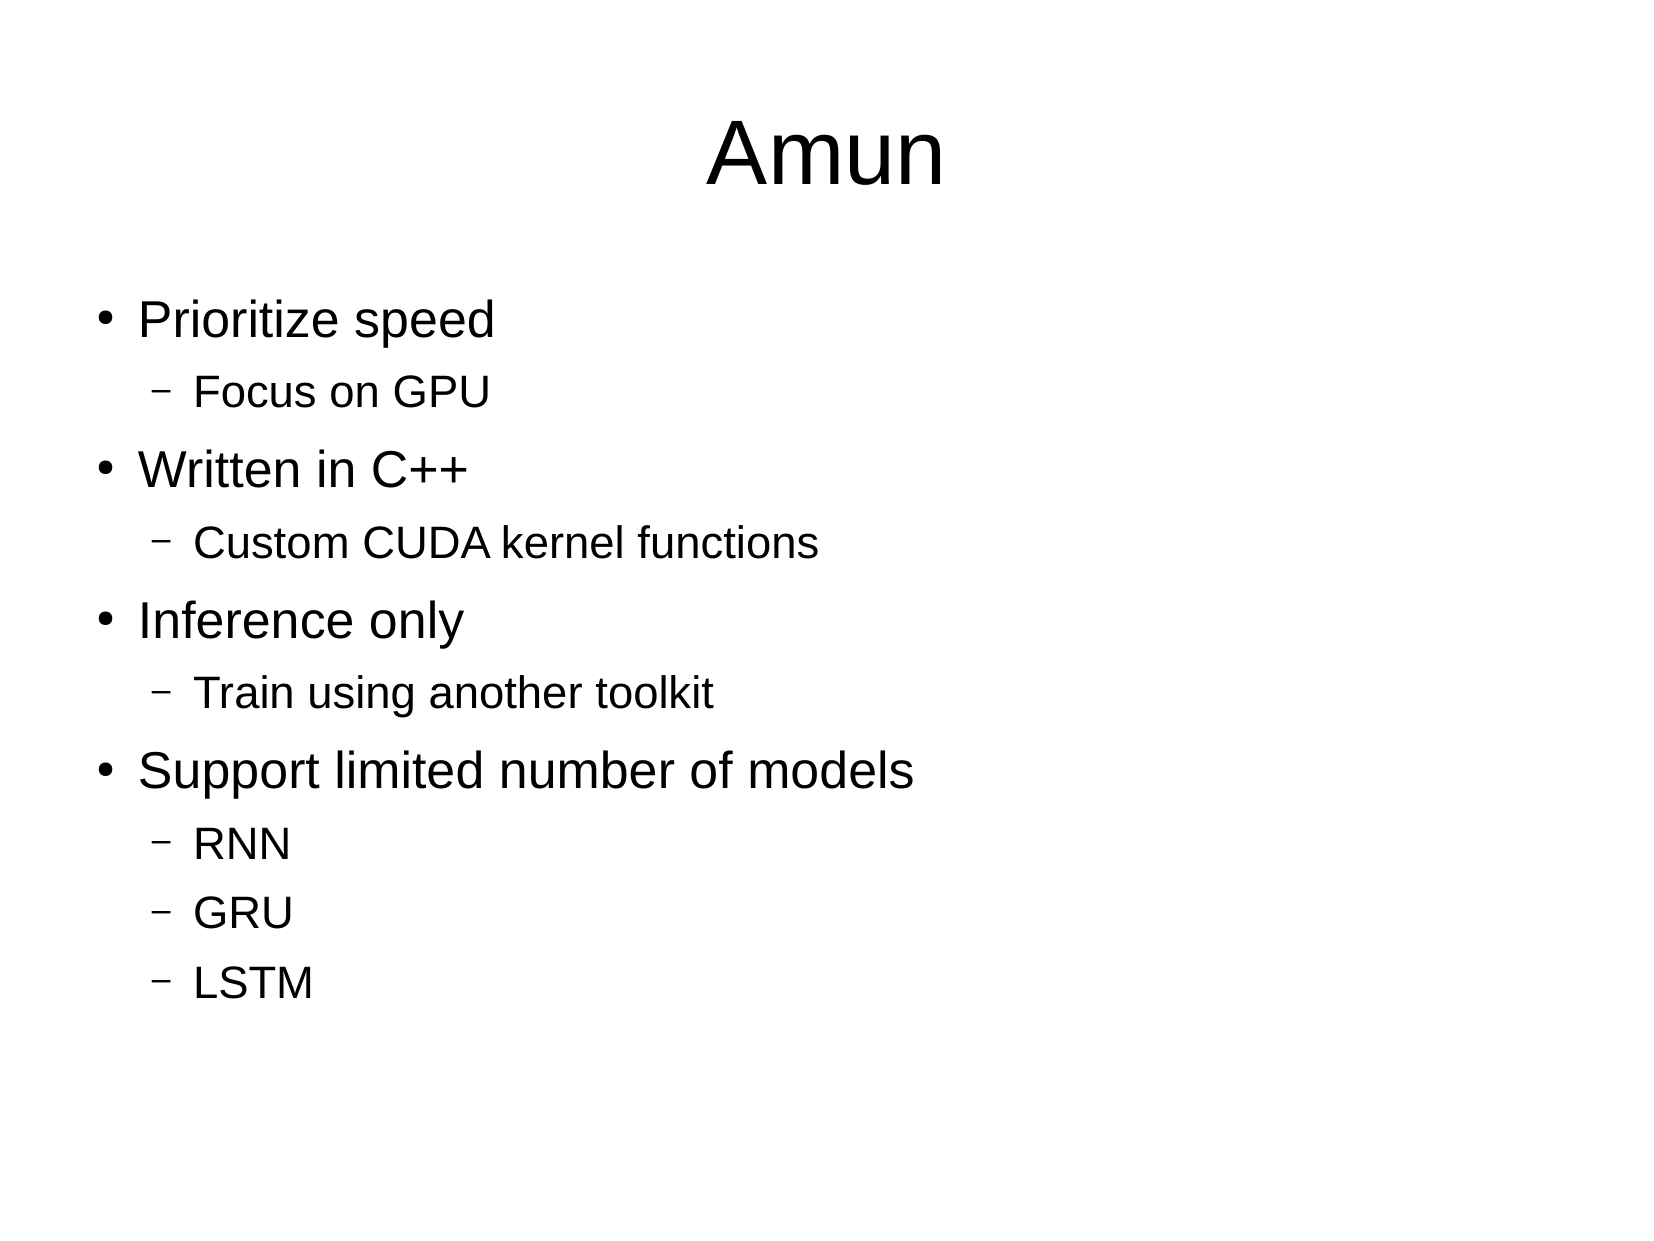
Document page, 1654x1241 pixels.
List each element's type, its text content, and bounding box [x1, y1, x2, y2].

title Amun [82, 49, 1571, 257]
list Prioritize speed Focus on GPU Written in C++ Custom CUDA kernel functions Inference only Train using another toolkit Support limited number of models RNN GRU LSTM [82, 290, 1571, 1010]
